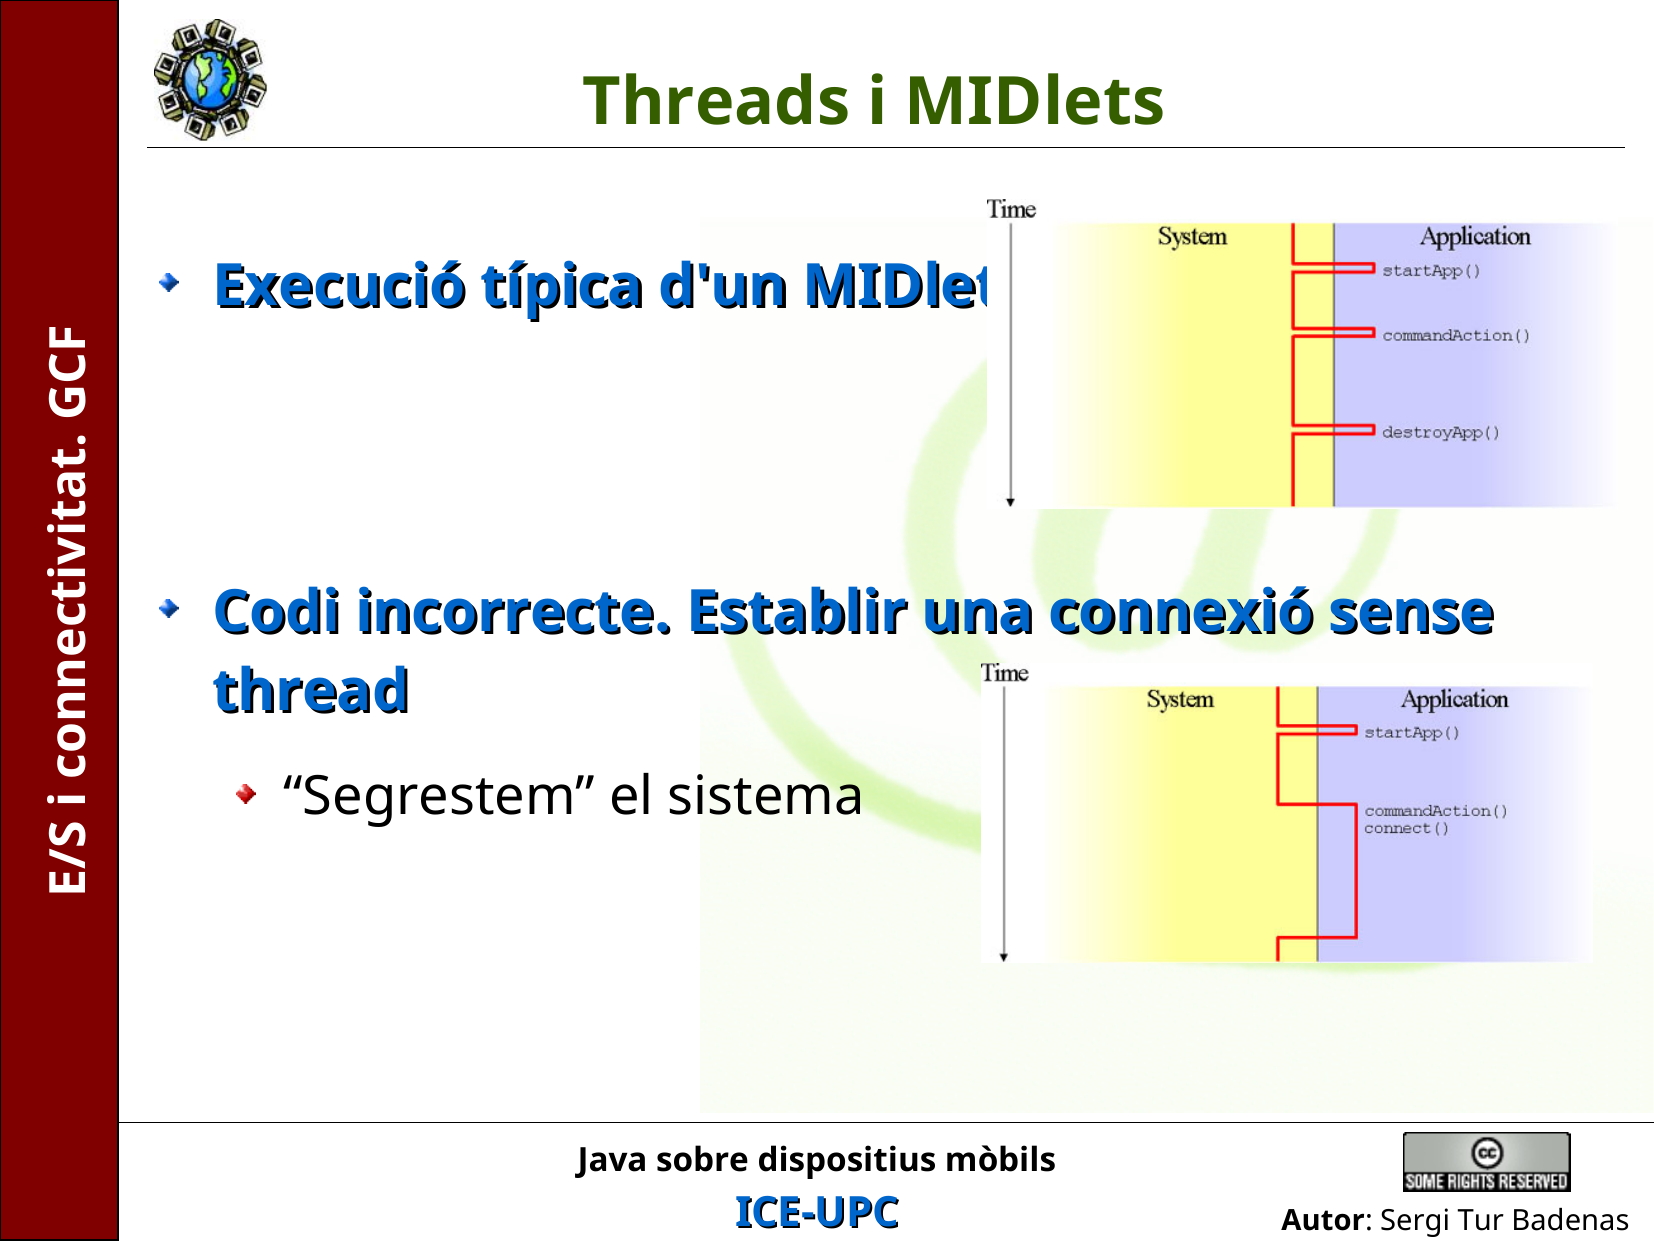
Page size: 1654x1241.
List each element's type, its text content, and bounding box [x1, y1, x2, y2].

picture [1403, 1132, 1571, 1192]
picture [154, 19, 268, 56]
list Execució típica d'un MIDlet Codi incorrecte. Establir una connexió sense thread “Segrestem” el sistema [141, 242, 1625, 1078]
picture [700, 199, 1654, 1113]
title Threads i MIDlets [129, 56, 1619, 141]
picture [981, 663, 1593, 963]
